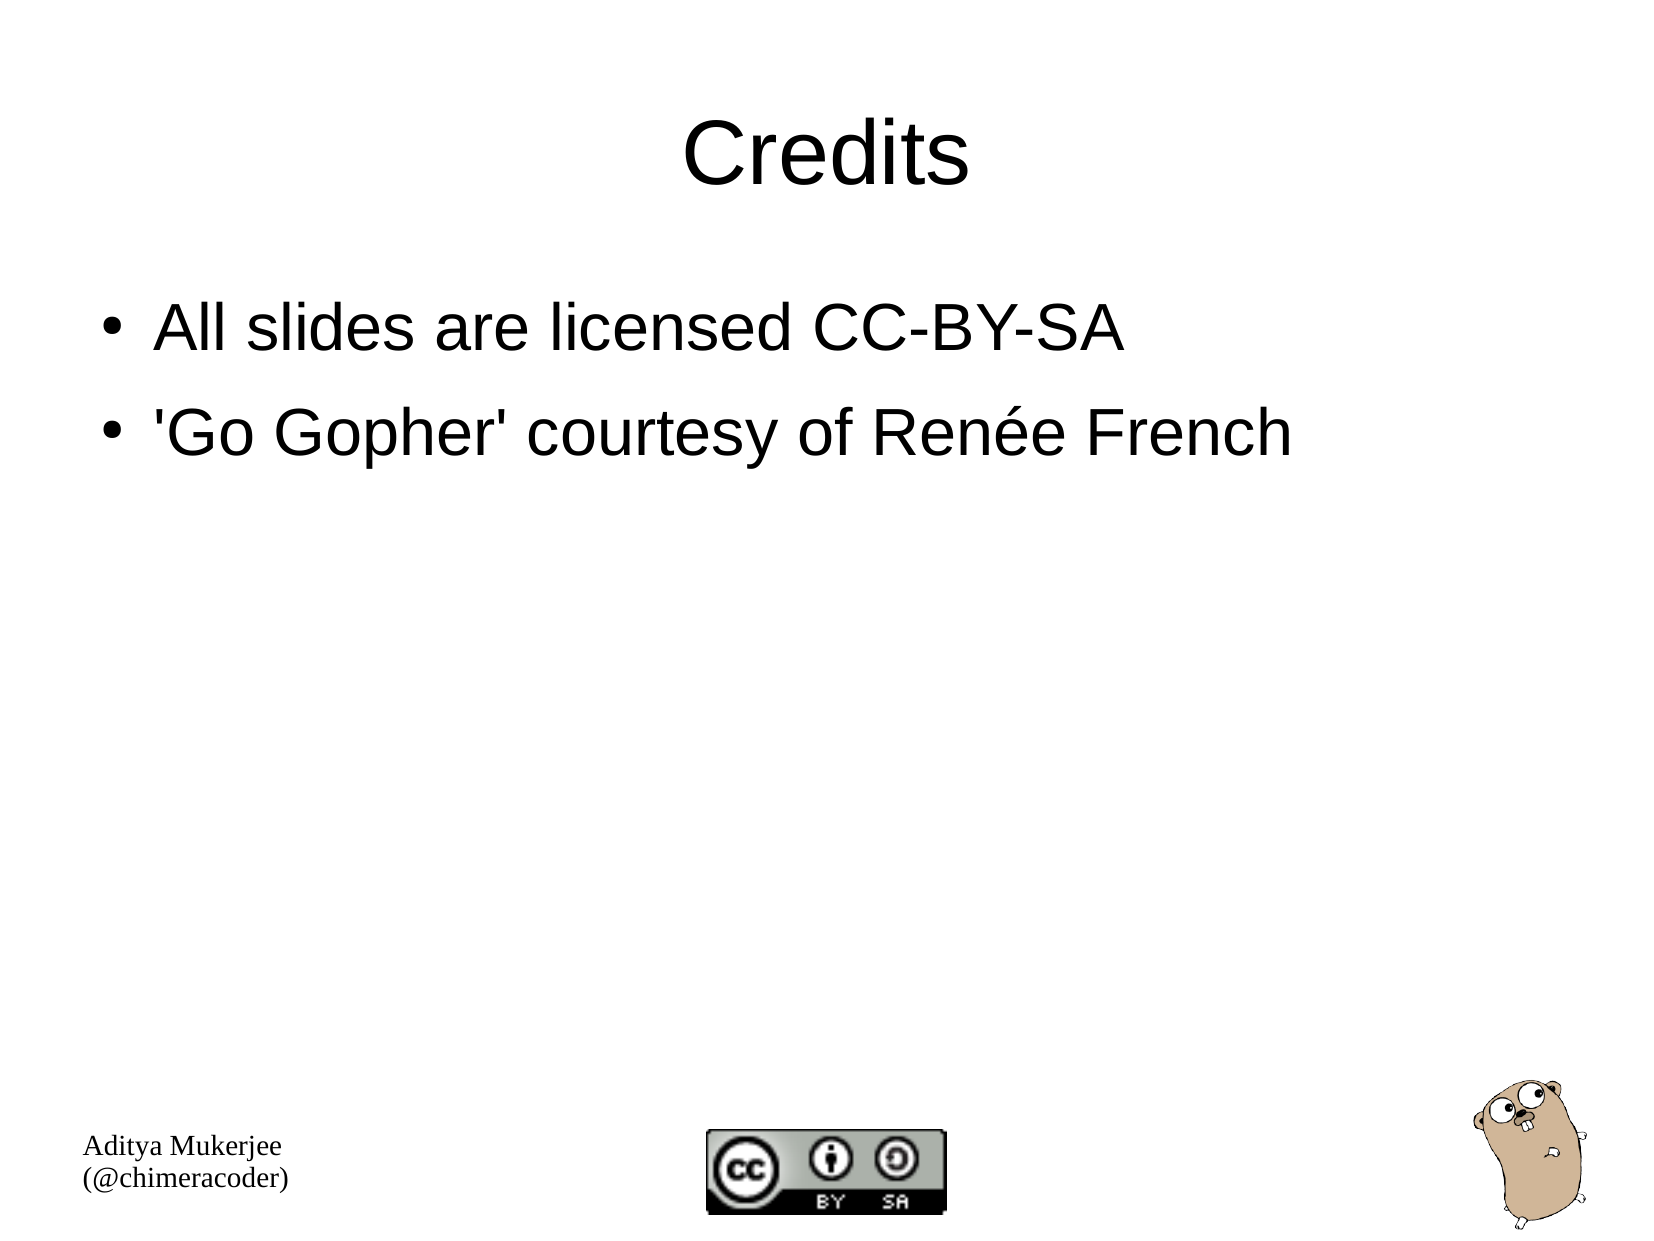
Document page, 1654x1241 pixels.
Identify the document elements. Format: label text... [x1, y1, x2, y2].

picture [1455, 1079, 1606, 1230]
list All slides are licensed CC-BY-SA 'Go Gopher' courtesy of Renée French [82, 290, 1538, 1010]
title Credits [82, 49, 1571, 257]
picture [706, 1129, 947, 1215]
